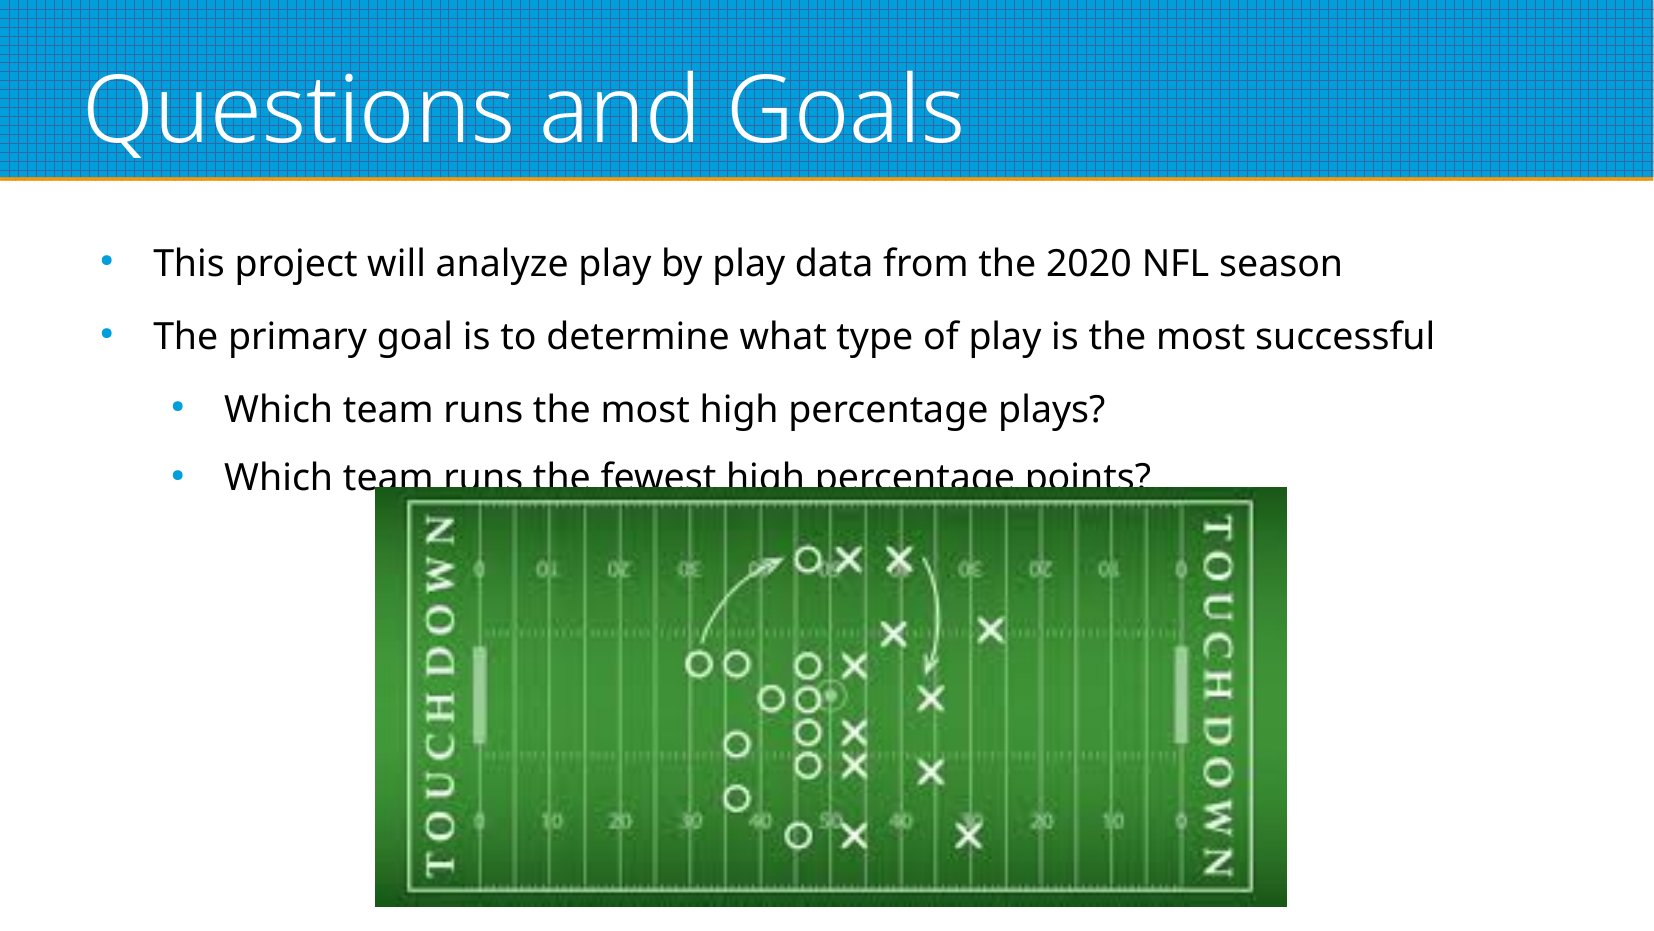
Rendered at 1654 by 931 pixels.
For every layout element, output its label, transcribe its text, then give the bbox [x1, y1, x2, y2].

list This project will analyze play by play data from the 2020 NFL season The primary goal is to determine what type of play is the most successful Which team runs the most high percentage plays? Which team runs the fewest high percentage points? [82, 236, 1563, 811]
title Questions and Goals [82, 14, 1571, 171]
picture [375, 487, 1287, 907]
